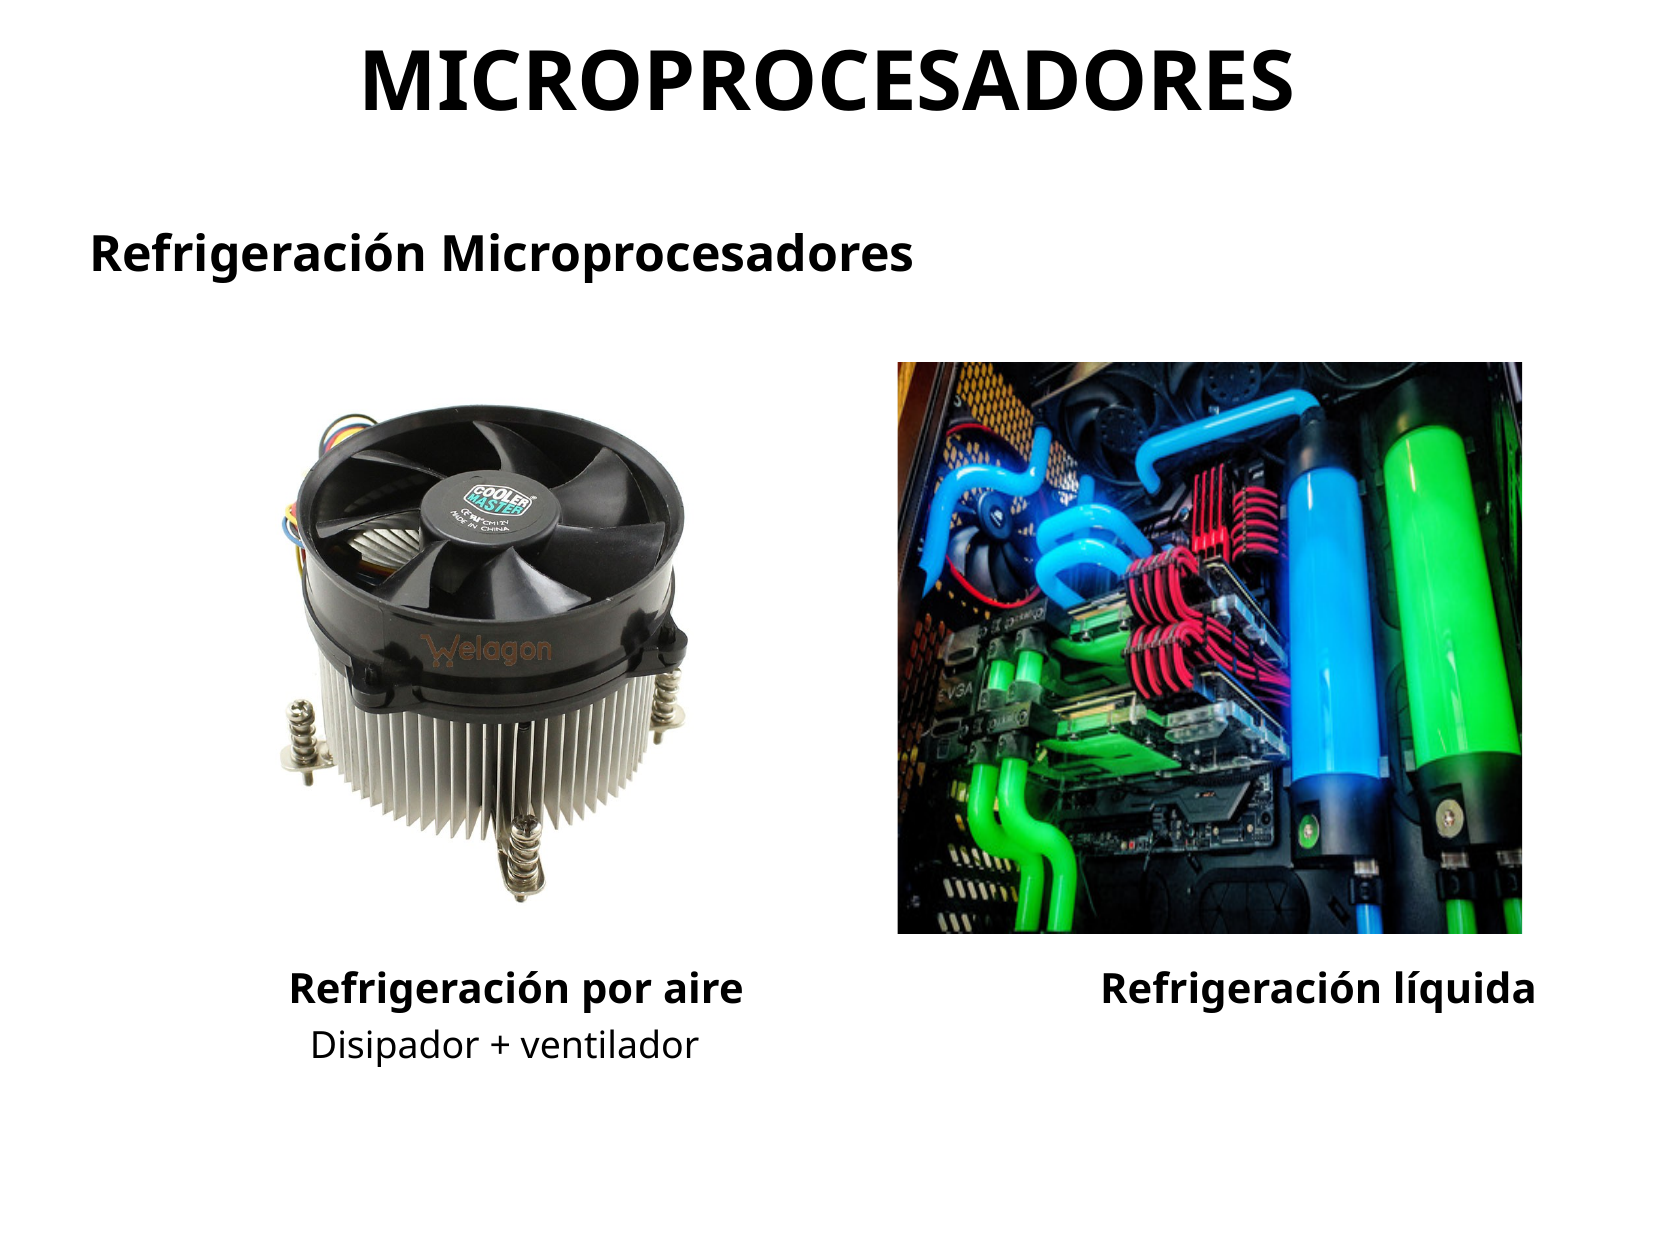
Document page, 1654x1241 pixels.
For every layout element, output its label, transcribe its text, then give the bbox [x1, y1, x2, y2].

title MICROPROCESADORES [83, 0, 1572, 154]
picture [191, 356, 780, 945]
picture [897, 362, 1523, 934]
subtitle Refrigeración Microprocesadores Refrigeración por aire Refrigeración líquida Disipador + ventilador [23, 212, 1595, 1081]
